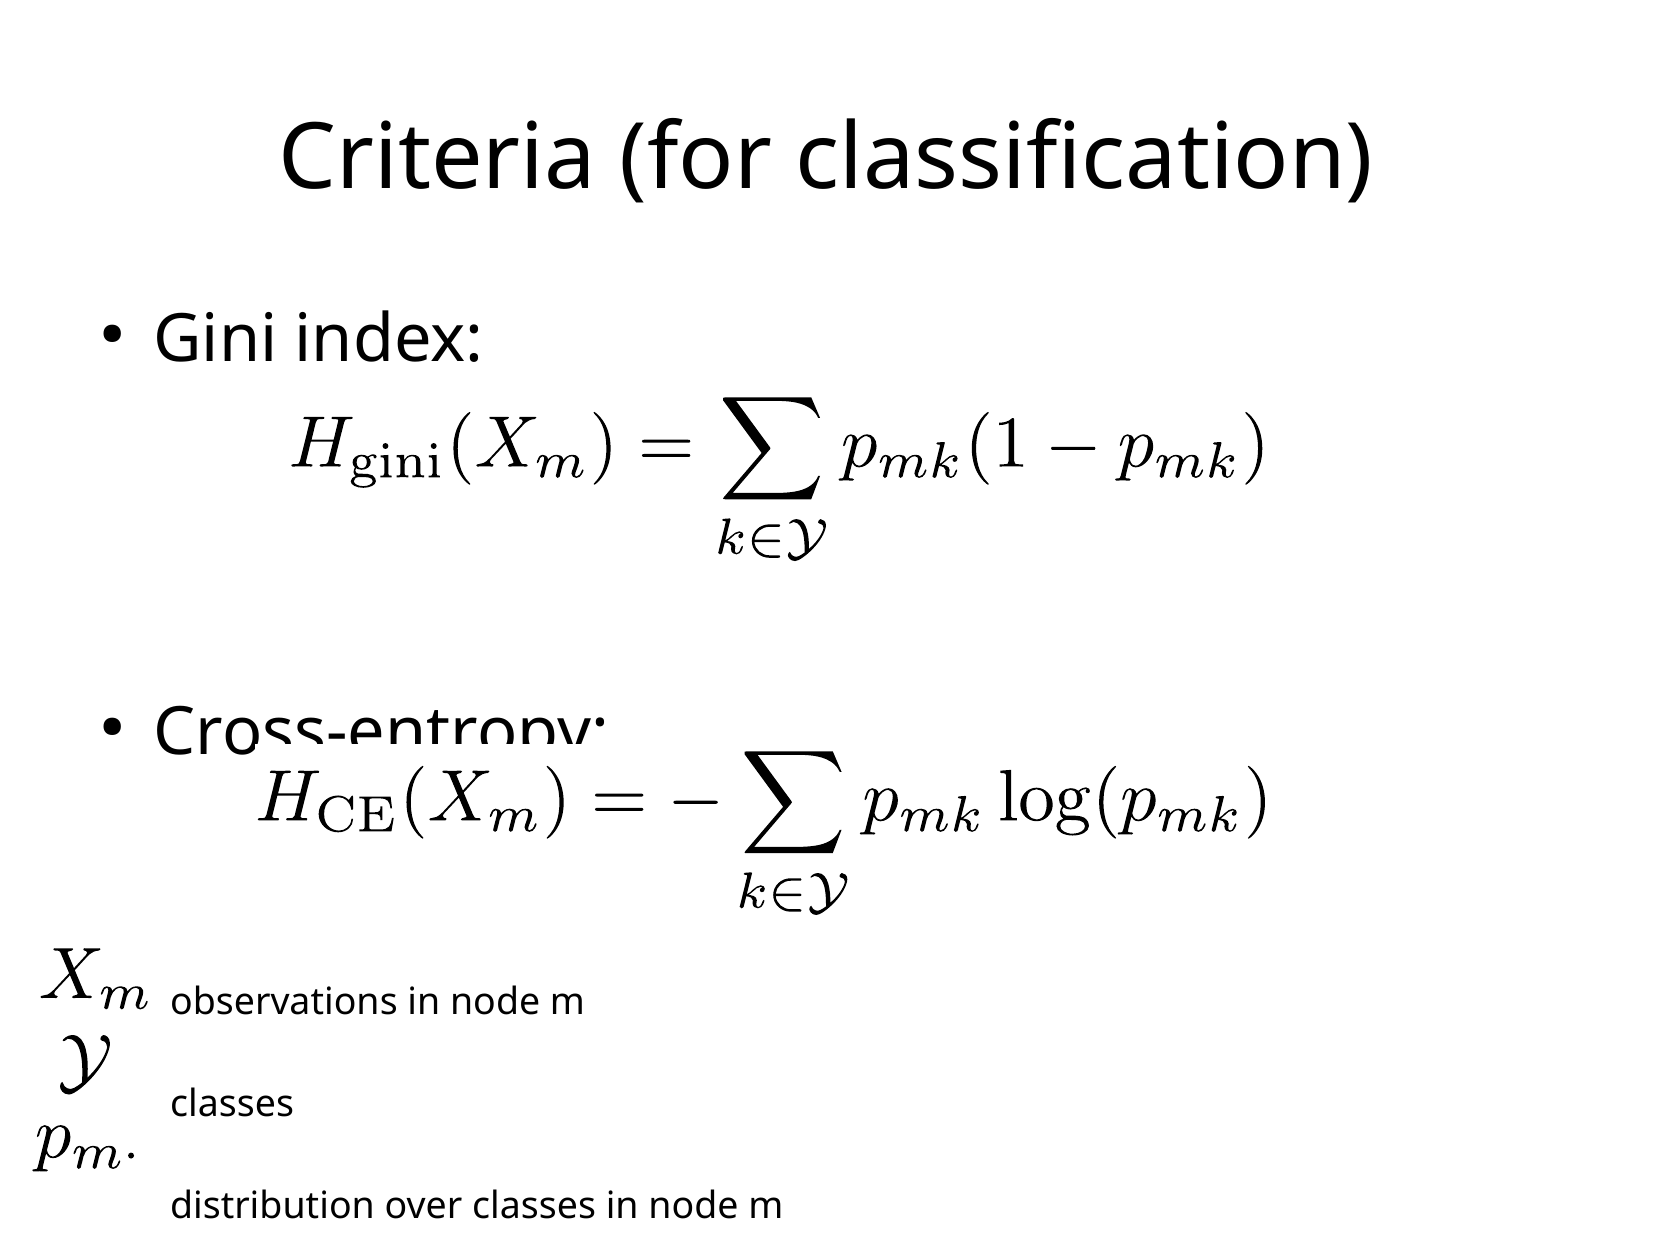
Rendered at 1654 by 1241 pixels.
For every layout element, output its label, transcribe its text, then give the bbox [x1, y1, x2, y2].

text_box [57, 1035, 113, 1095]
list Gini index: Cross-entropy: [82, 290, 1571, 1010]
text_box observations in node m classes distribution over classes in node m [120, 967, 1561, 1171]
text_box [32, 1125, 140, 1172]
text_box [38, 948, 151, 1010]
text_box [288, 390, 1270, 562]
title Criteria (for classification) [82, 49, 1571, 257]
text_box [255, 744, 1273, 916]
